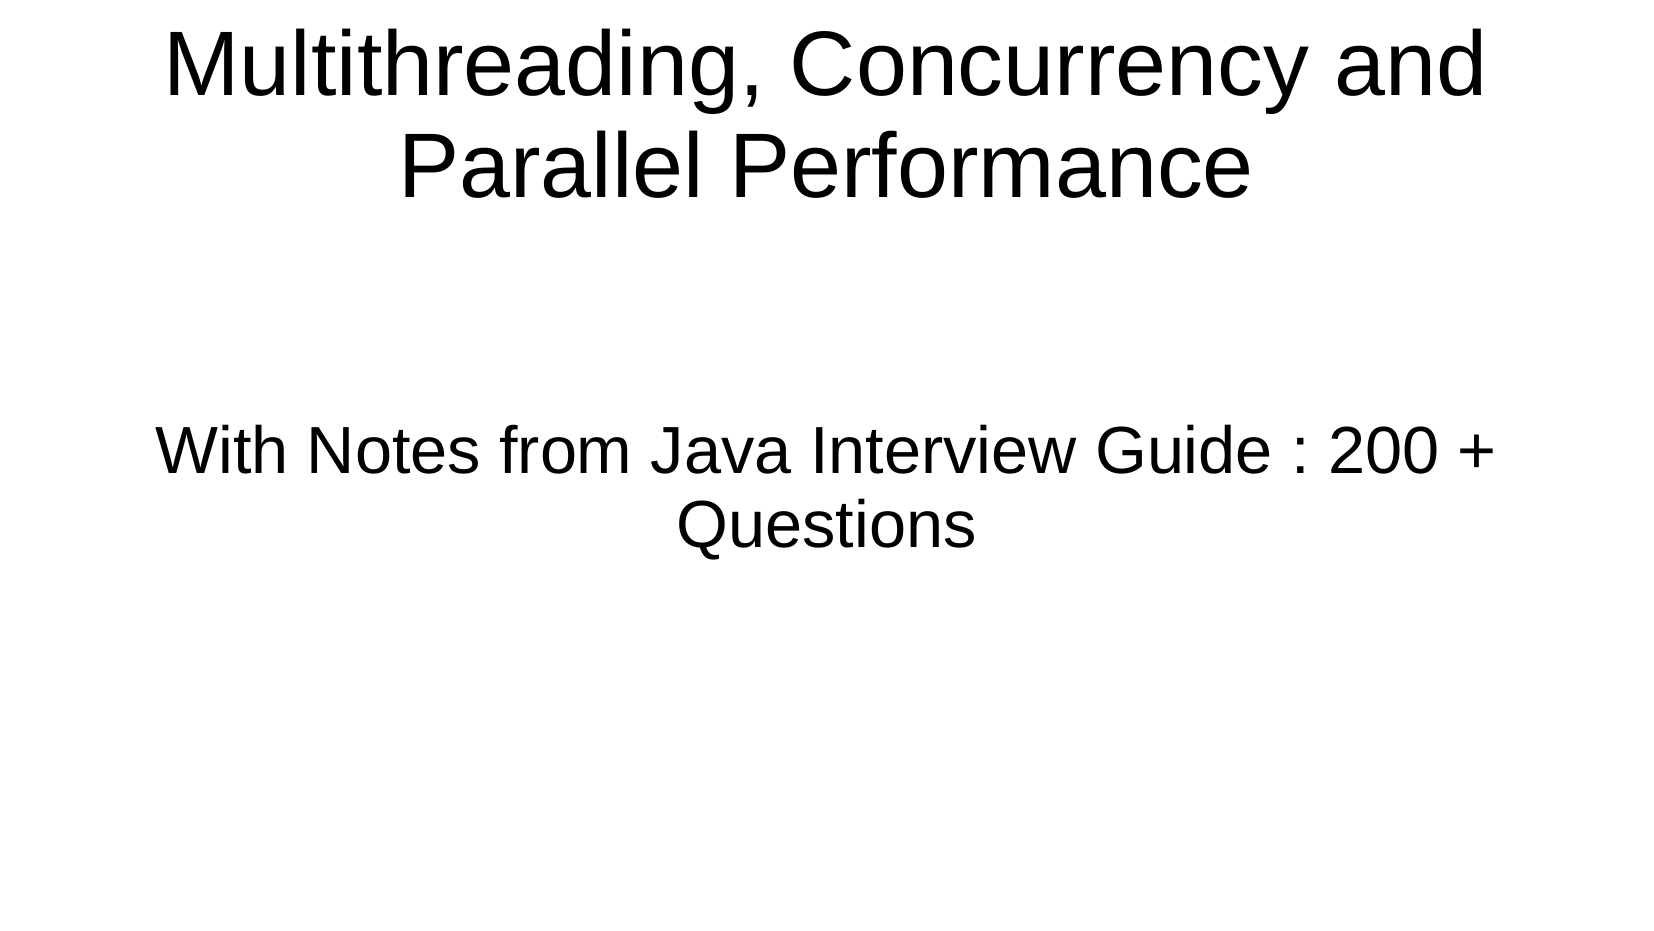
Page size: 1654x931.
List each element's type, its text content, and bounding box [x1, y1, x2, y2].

title Multithreading, Concurrency and Parallel Performance [82, 12, 1571, 217]
subtitle With Notes from Java Interview Guide : 200 + Questions [82, 217, 1571, 758]
